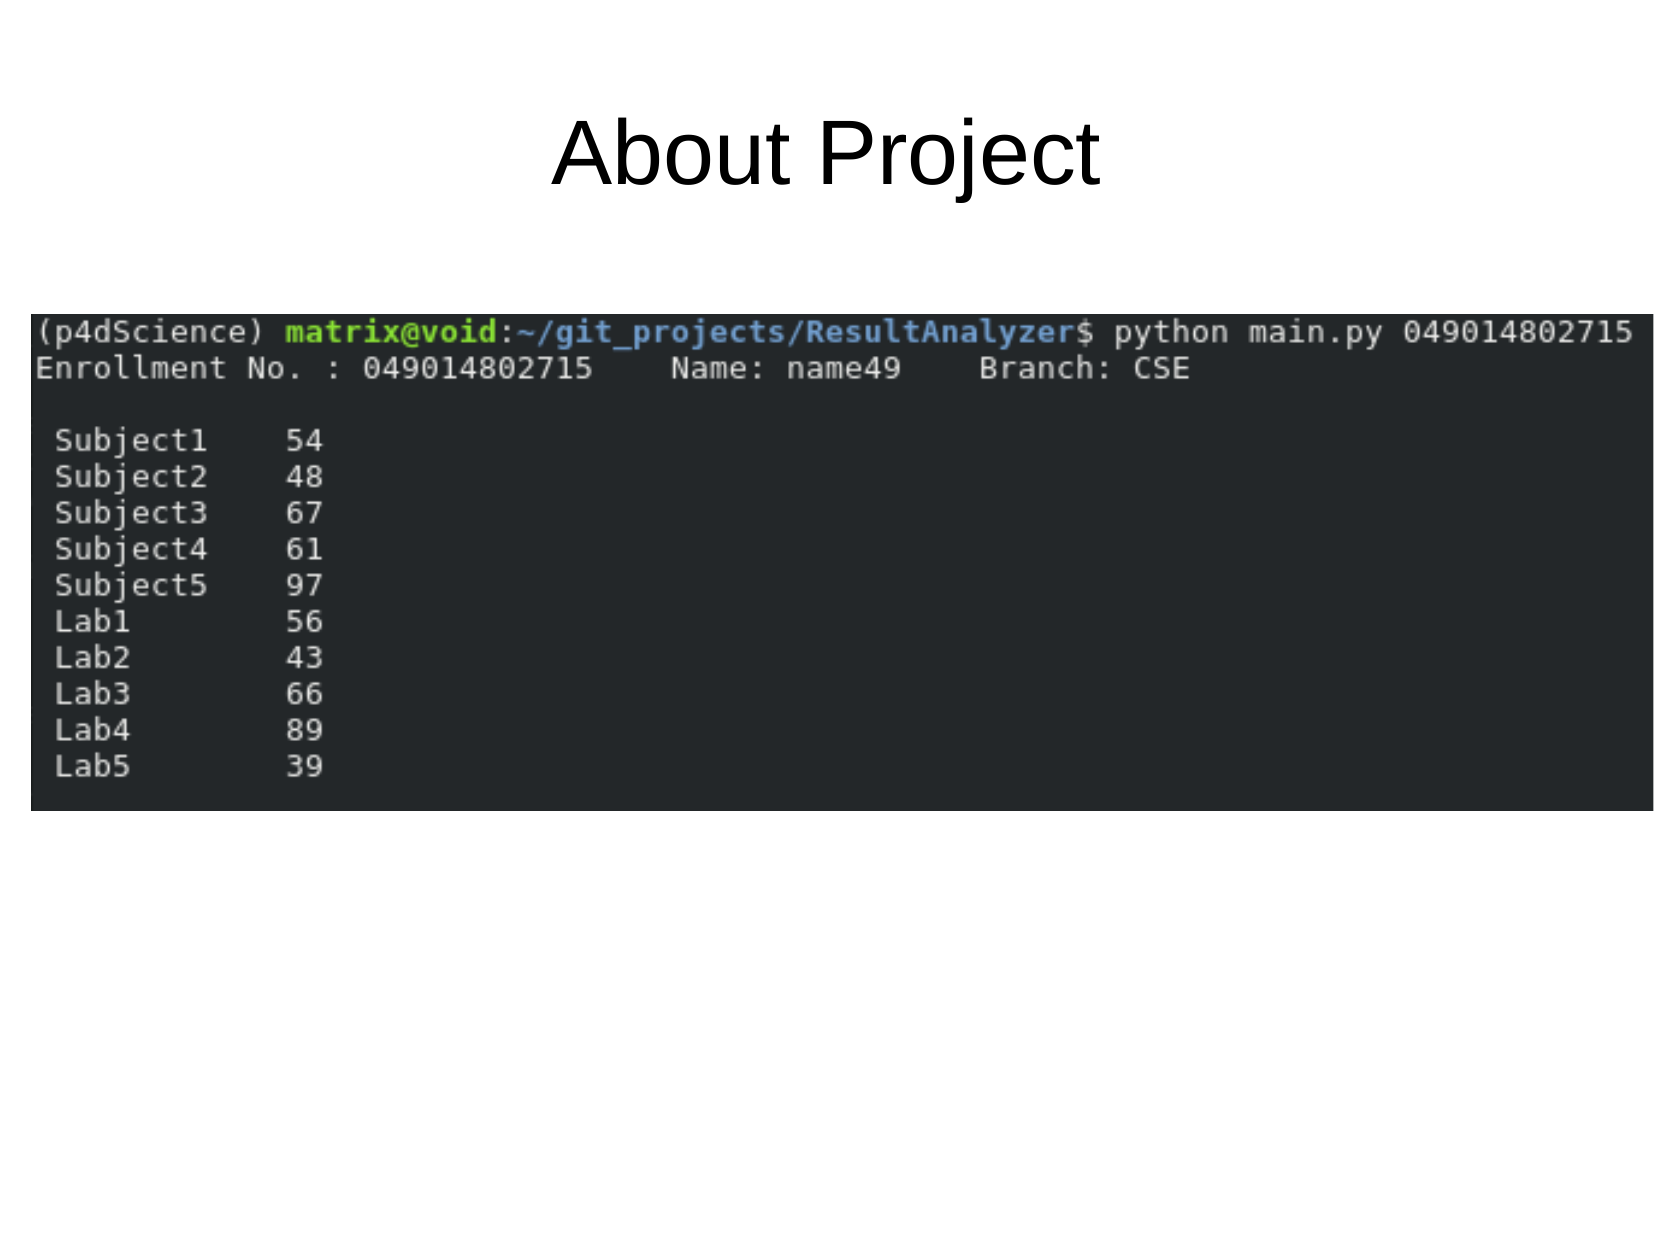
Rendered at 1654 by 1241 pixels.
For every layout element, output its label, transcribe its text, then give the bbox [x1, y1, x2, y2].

picture [31, 314, 1654, 811]
title About Project [82, 49, 1571, 257]
